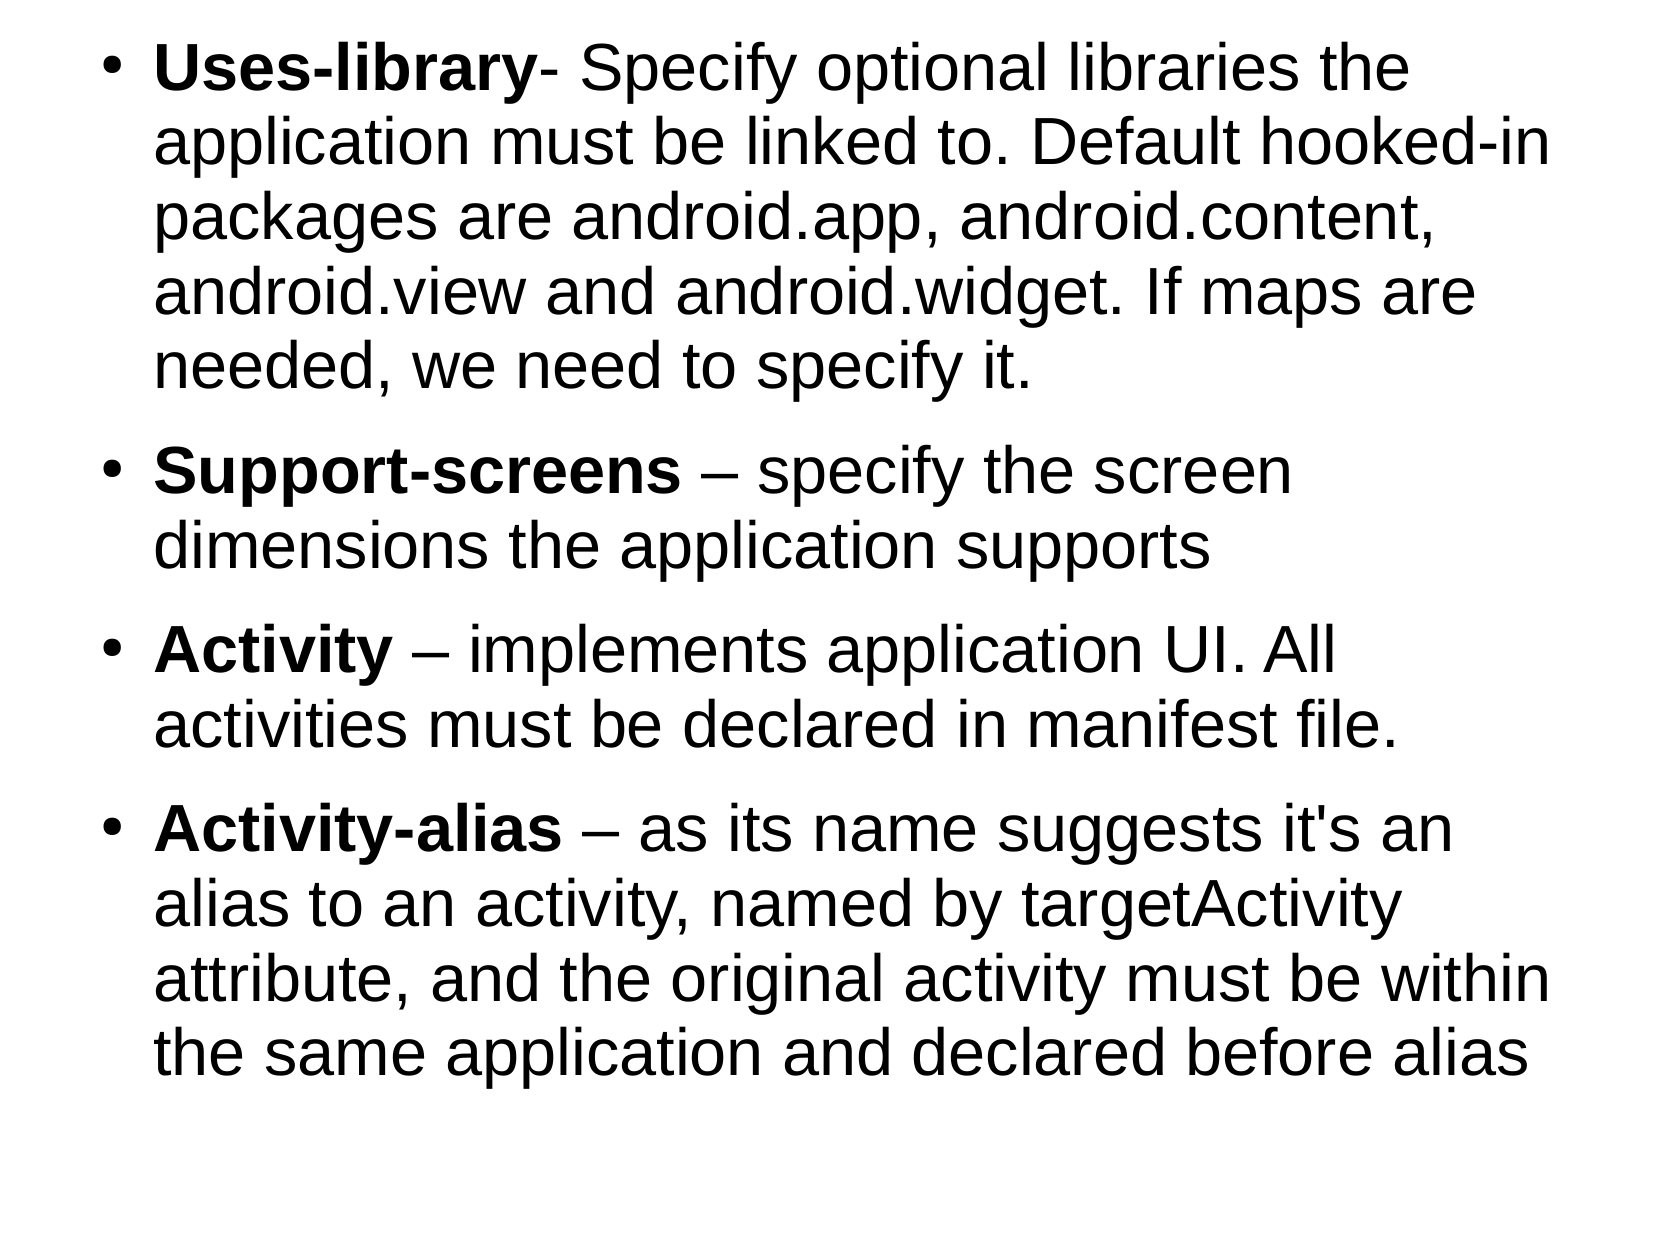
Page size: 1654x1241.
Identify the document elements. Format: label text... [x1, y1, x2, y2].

list Uses-library- Specify optional libraries the application must be linked to. Default hooked-in packages are android.app, android.content, android.view and android.widget. If maps are needed, we need to specify it. Support-screens – specify the screen dimensions the application supports Activity – implements application UI. All activities must be declared in manifest file. Activity-alias – as its name suggests it's an alias to an activity, named by targetActivity attribute, and the original activity must be within the same application and declared before alias [82, 29, 1571, 1094]
